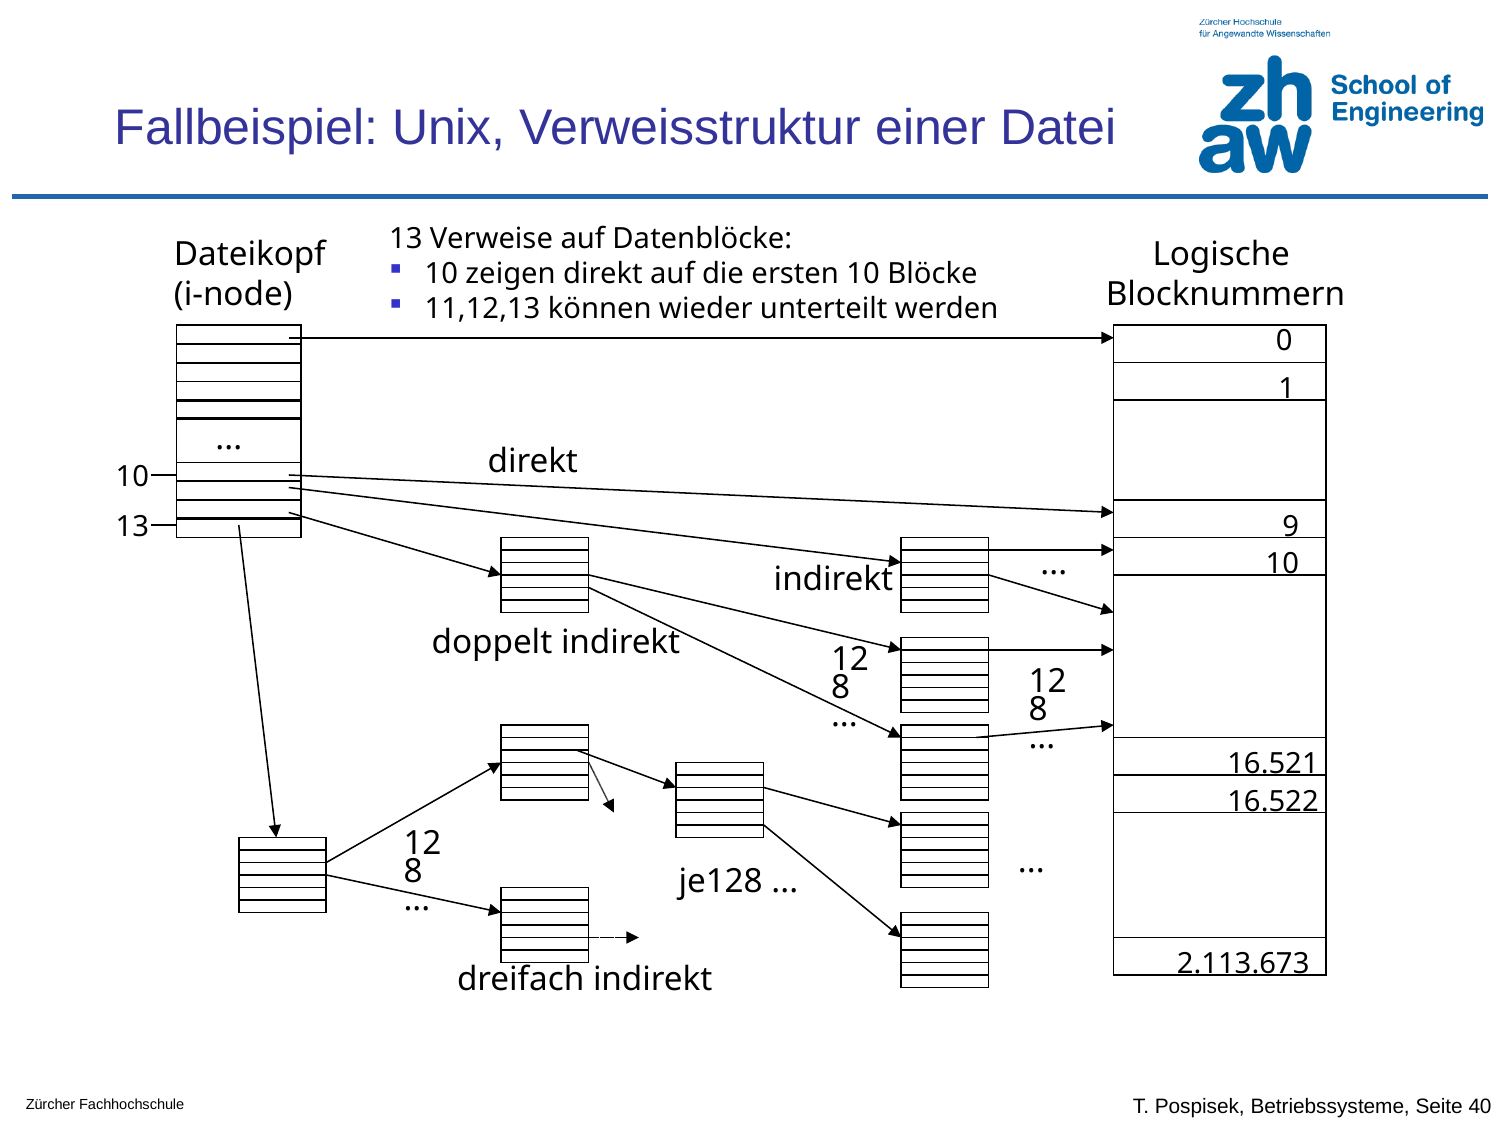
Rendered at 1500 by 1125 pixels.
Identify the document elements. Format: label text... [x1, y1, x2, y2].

text_box 13 [100, 499, 164, 550]
text_box 9 [1267, 499, 1314, 537]
text_box je128 ... [663, 862, 827, 906]
text_box 128 ... [1013, 662, 1099, 762]
text_box indirekt [759, 549, 900, 605]
text_box dreifach indirekt [502, 951, 588, 962]
text_box je128 ... [812, 862, 827, 874]
text_box direkt [473, 432, 593, 487]
text_box 128 ... [816, 641, 902, 740]
text_box 10 [1250, 537, 1314, 588]
text_box ... [200, 409, 258, 464]
text_box 128 ... [388, 825, 474, 924]
text_box ... [1003, 832, 1060, 887]
text_box doppelt indirekt [416, 612, 696, 668]
text_box ... [1025, 534, 1083, 589]
text_box dreifach indirekt [442, 949, 728, 1005]
text_box 13 Verweise auf Datenblöcke: 10 zeigen direkt auf die ersten 10 Blöcke 11,12,13 können wieder unterteilt werden [374, 212, 1022, 333]
text_box 10 [100, 449, 164, 499]
title Fallbeispiel: Unix, Verweisstruktur einer Datei [99, 50, 1379, 163]
picture [1199, 19, 1483, 173]
text_box Dateikopf (i-node) [159, 224, 350, 320]
text_box 2.113.673 [1162, 937, 1325, 988]
text_box 16.522 [1212, 774, 1334, 825]
text_box Logische Blocknummern [1090, 224, 1361, 320]
text_box 16.521 [1212, 737, 1334, 774]
text_box 1 [1263, 362, 1310, 413]
text_box 0 [1261, 320, 1308, 362]
